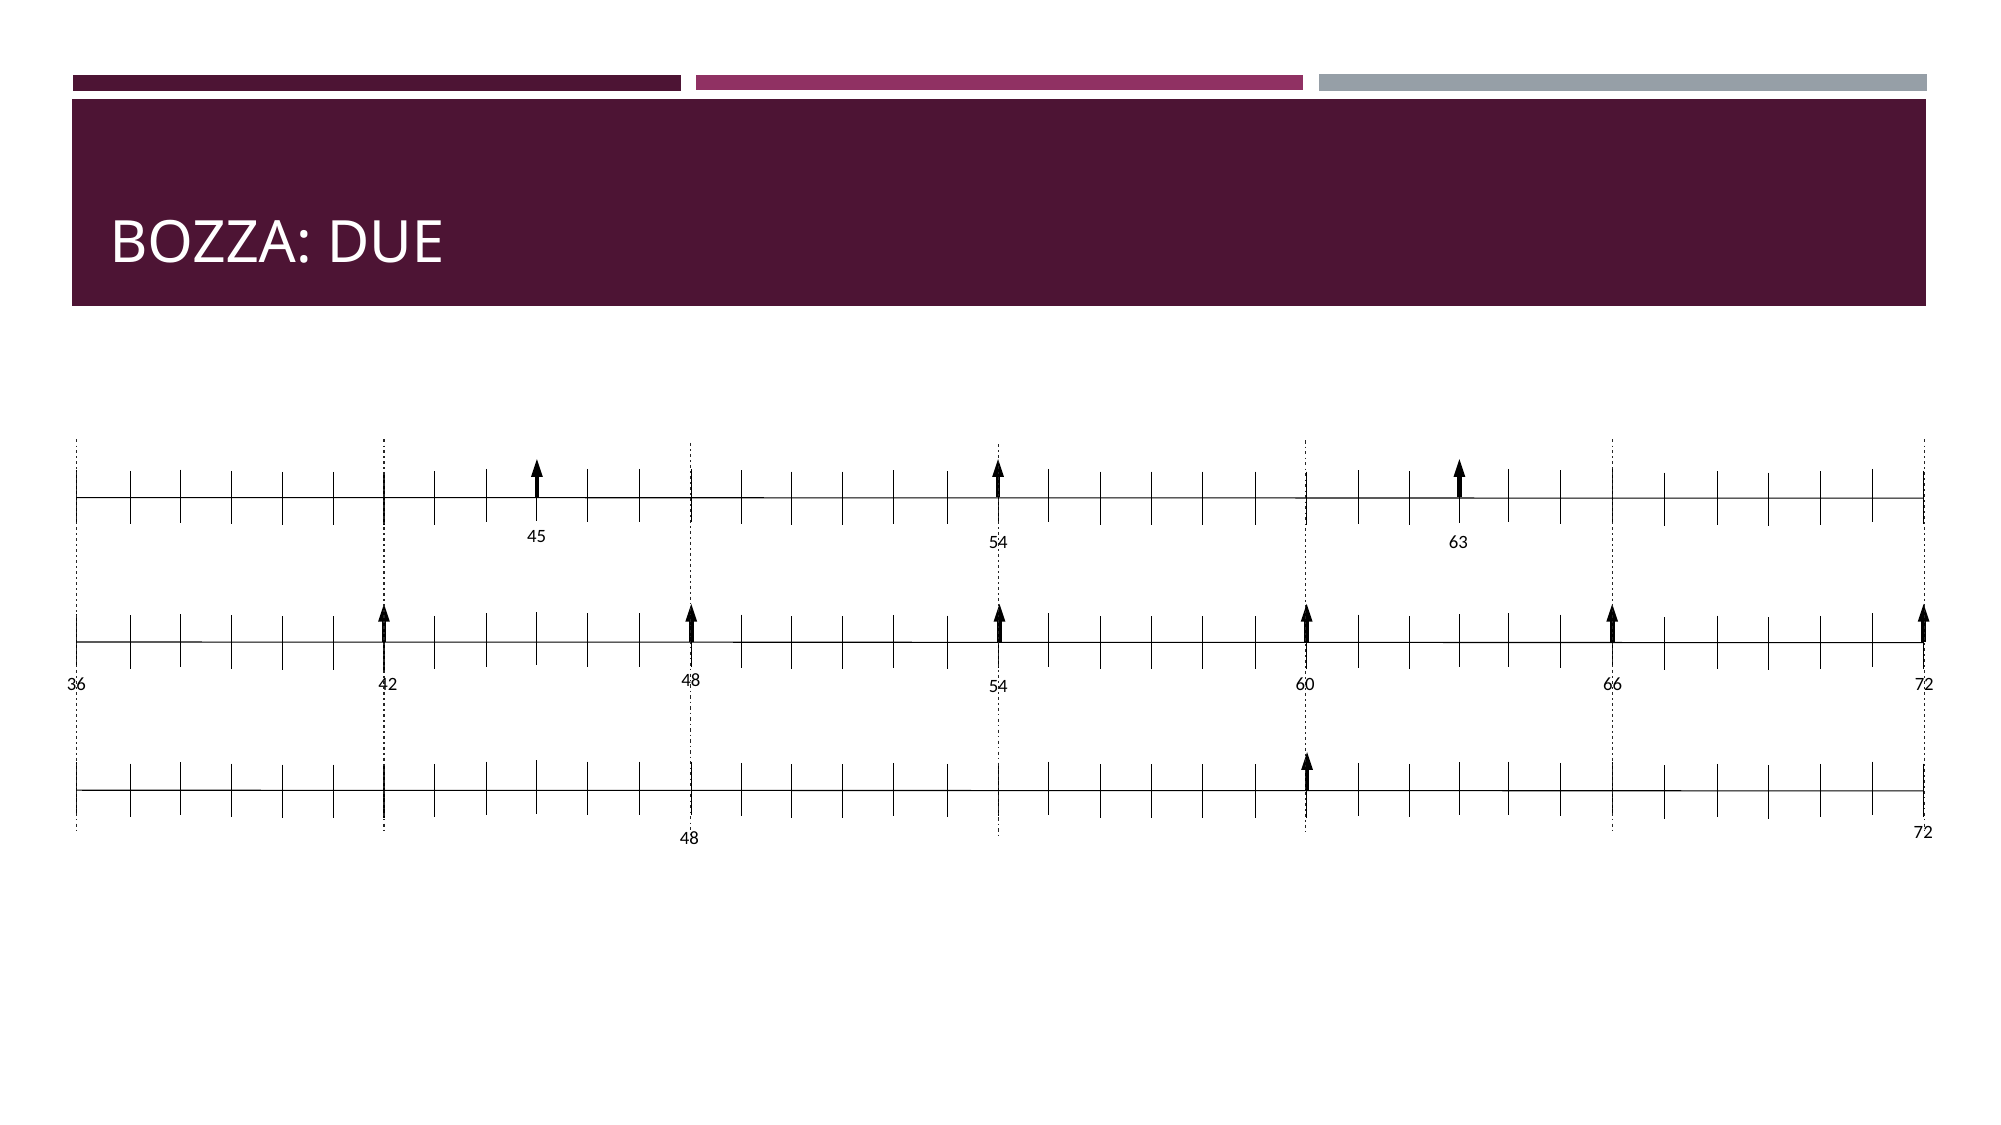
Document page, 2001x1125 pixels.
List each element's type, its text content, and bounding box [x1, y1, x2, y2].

text_box 42 [363, 664, 429, 703]
text_box 54 [970, 522, 1026, 561]
text_box 60 [1277, 664, 1333, 703]
text_box 48 [661, 817, 717, 856]
text_box 72 [1896, 663, 1952, 702]
text_box 45 [503, 516, 570, 555]
text_box 72 [1895, 812, 1951, 851]
text_box 48 [663, 660, 719, 698]
text_box 63 [1430, 522, 1487, 561]
text_box 36 [50, 664, 103, 702]
text_box 54 [970, 666, 1026, 705]
title Bozza: due [94, 119, 1904, 282]
text_box 66 [1585, 664, 1641, 702]
